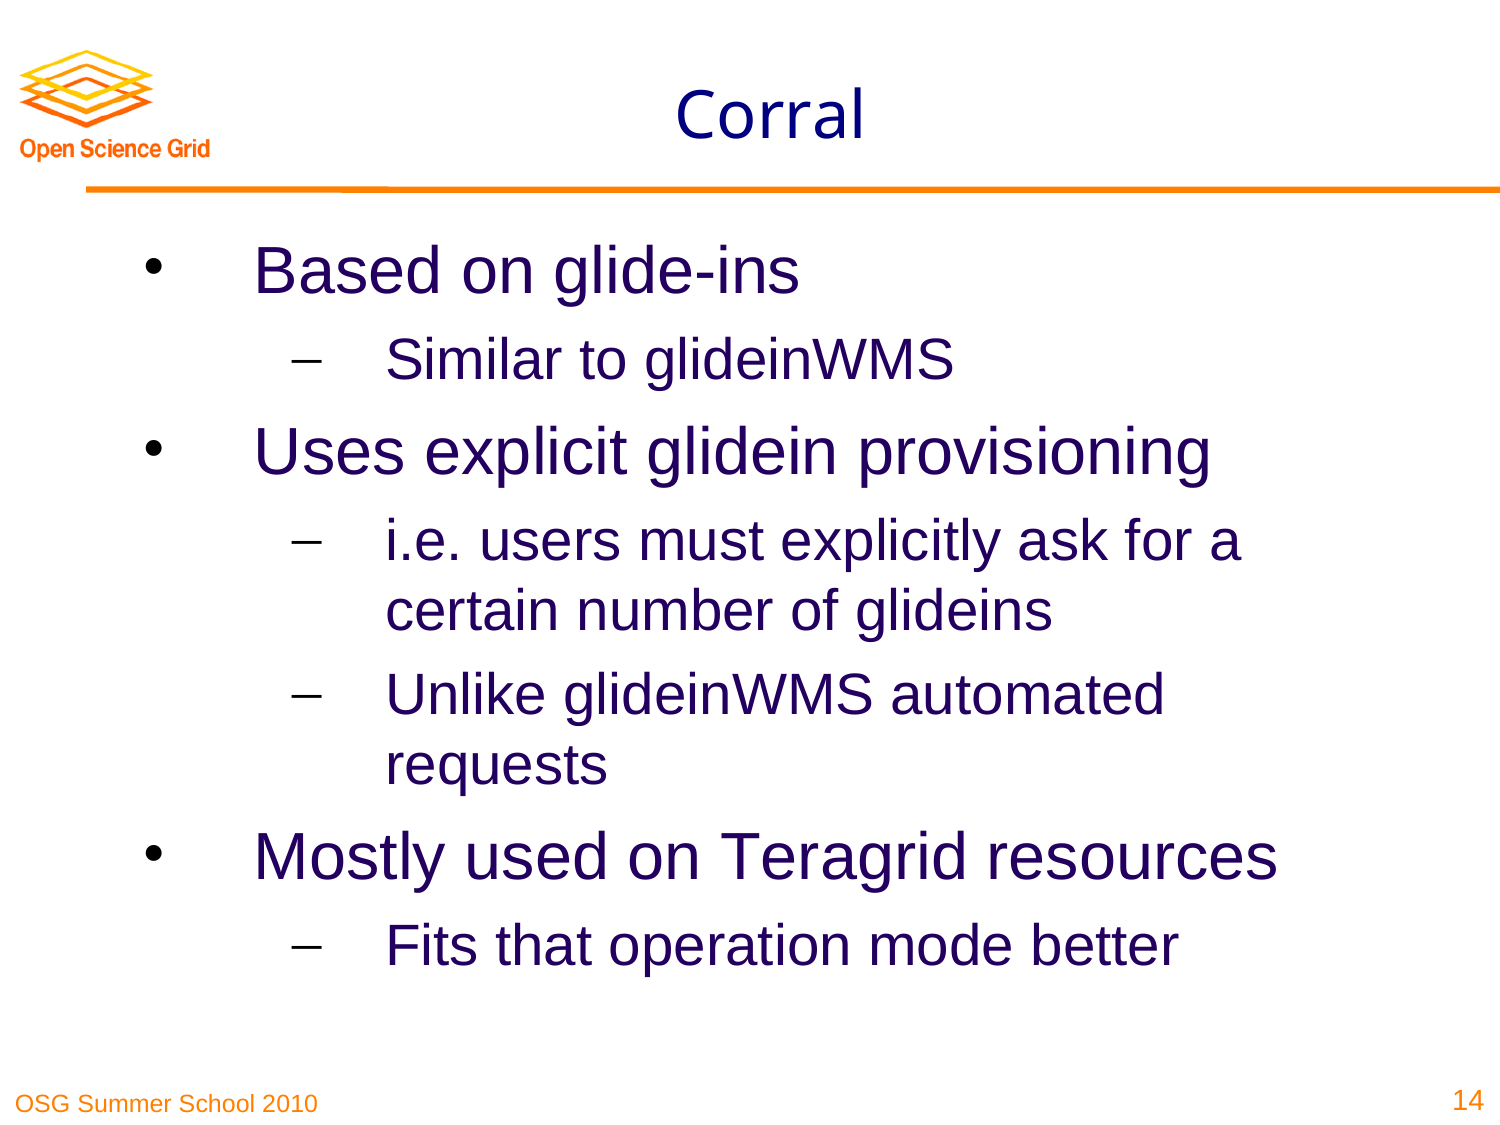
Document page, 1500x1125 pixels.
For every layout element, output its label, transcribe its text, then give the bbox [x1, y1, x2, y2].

title Corral [201, 18, 1341, 206]
picture [0, 27, 201, 179]
list Based on glide-ins Similar to glideinWMS Uses explicit glidein provisioning i.e. users must explicitly ask for a certain number of glideins Unlike glideinWMS automated requests Mostly used on Teragrid resources Fits that operation mode better [127, 218, 1402, 987]
